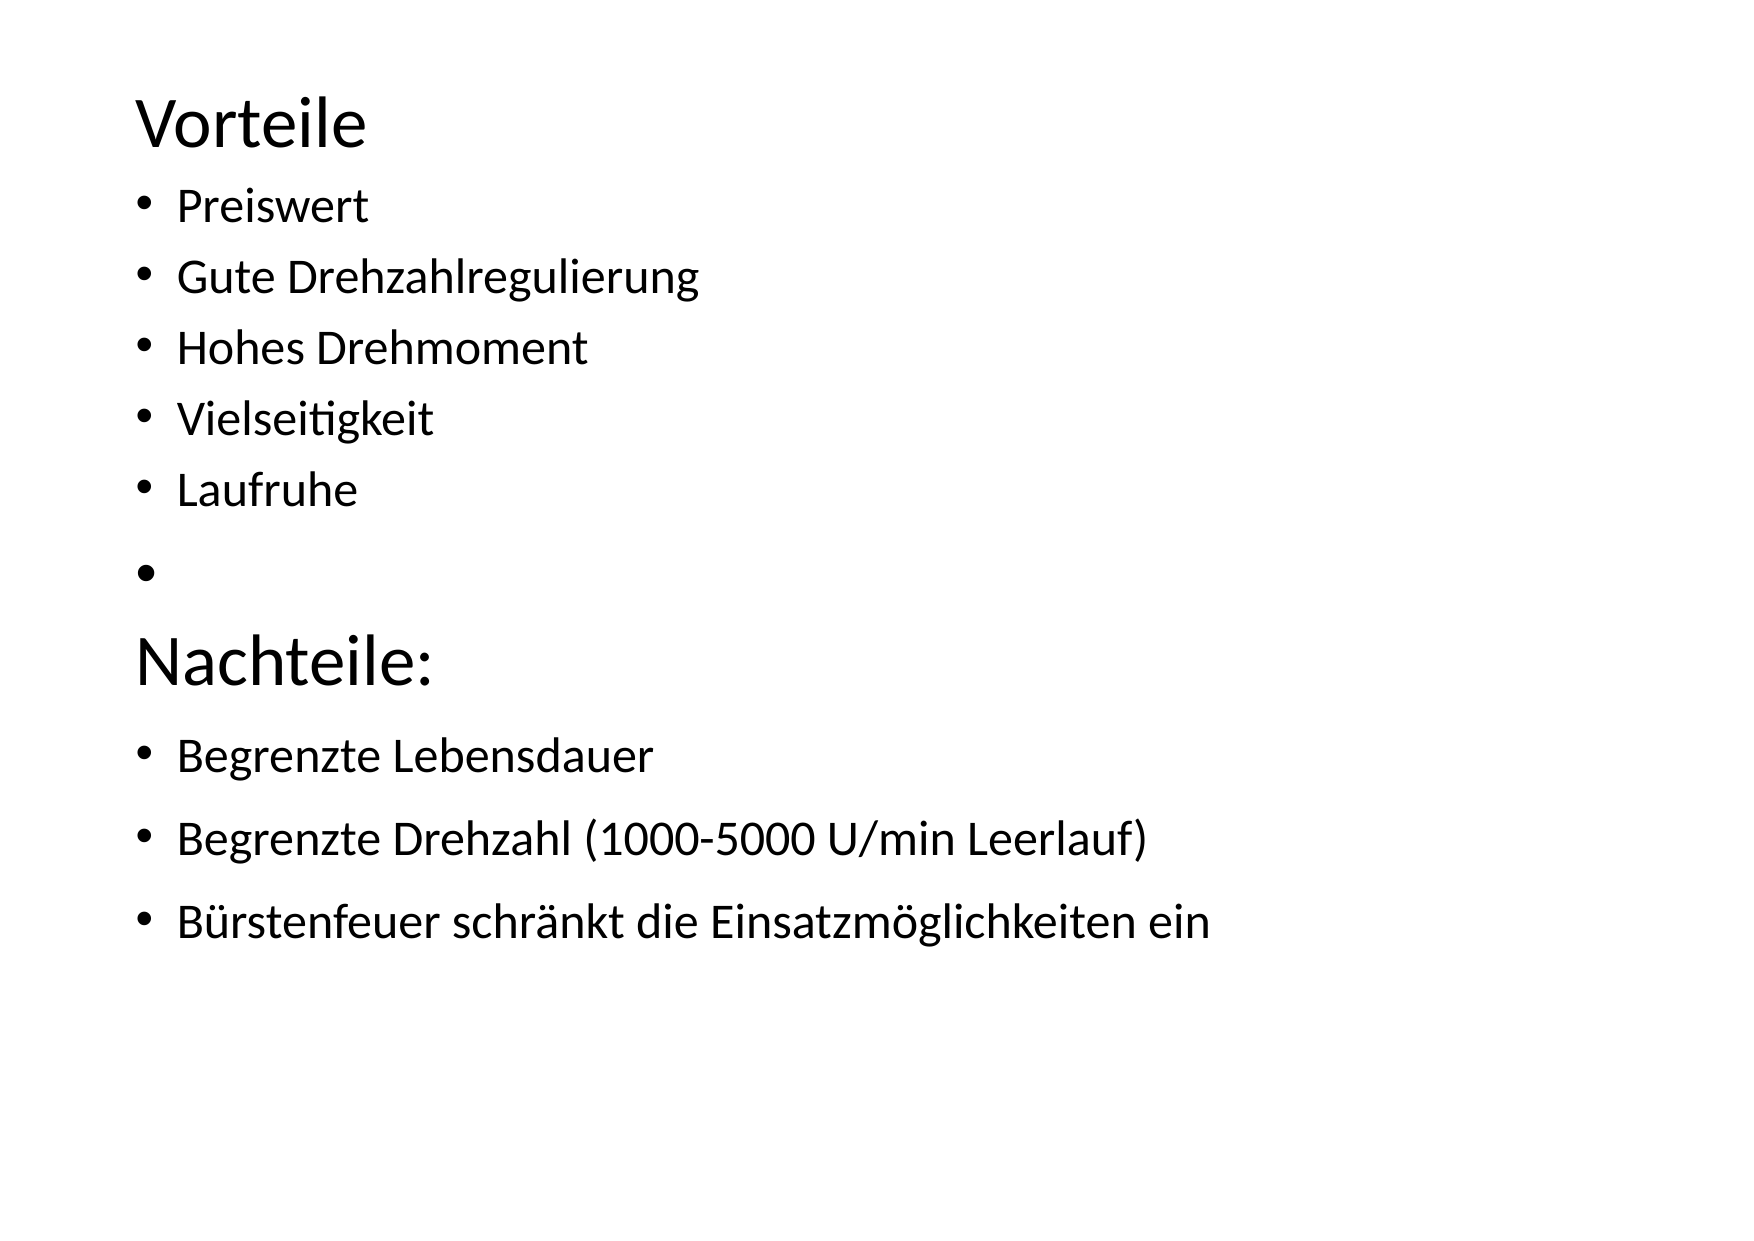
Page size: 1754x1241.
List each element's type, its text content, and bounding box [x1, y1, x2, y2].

list Vorteile Preiswert Gute Drehzahlregulierung Hohes Drehmoment Vielseitigkeit Laufruhe Nachteile: Begrenzte Lebensdauer Begrenzte Drehzahl (1000-5000 U/min Leerlauf) Bürstenfeuer schränkt die Einsatzmöglichkeiten ein [120, 84, 1634, 1156]
